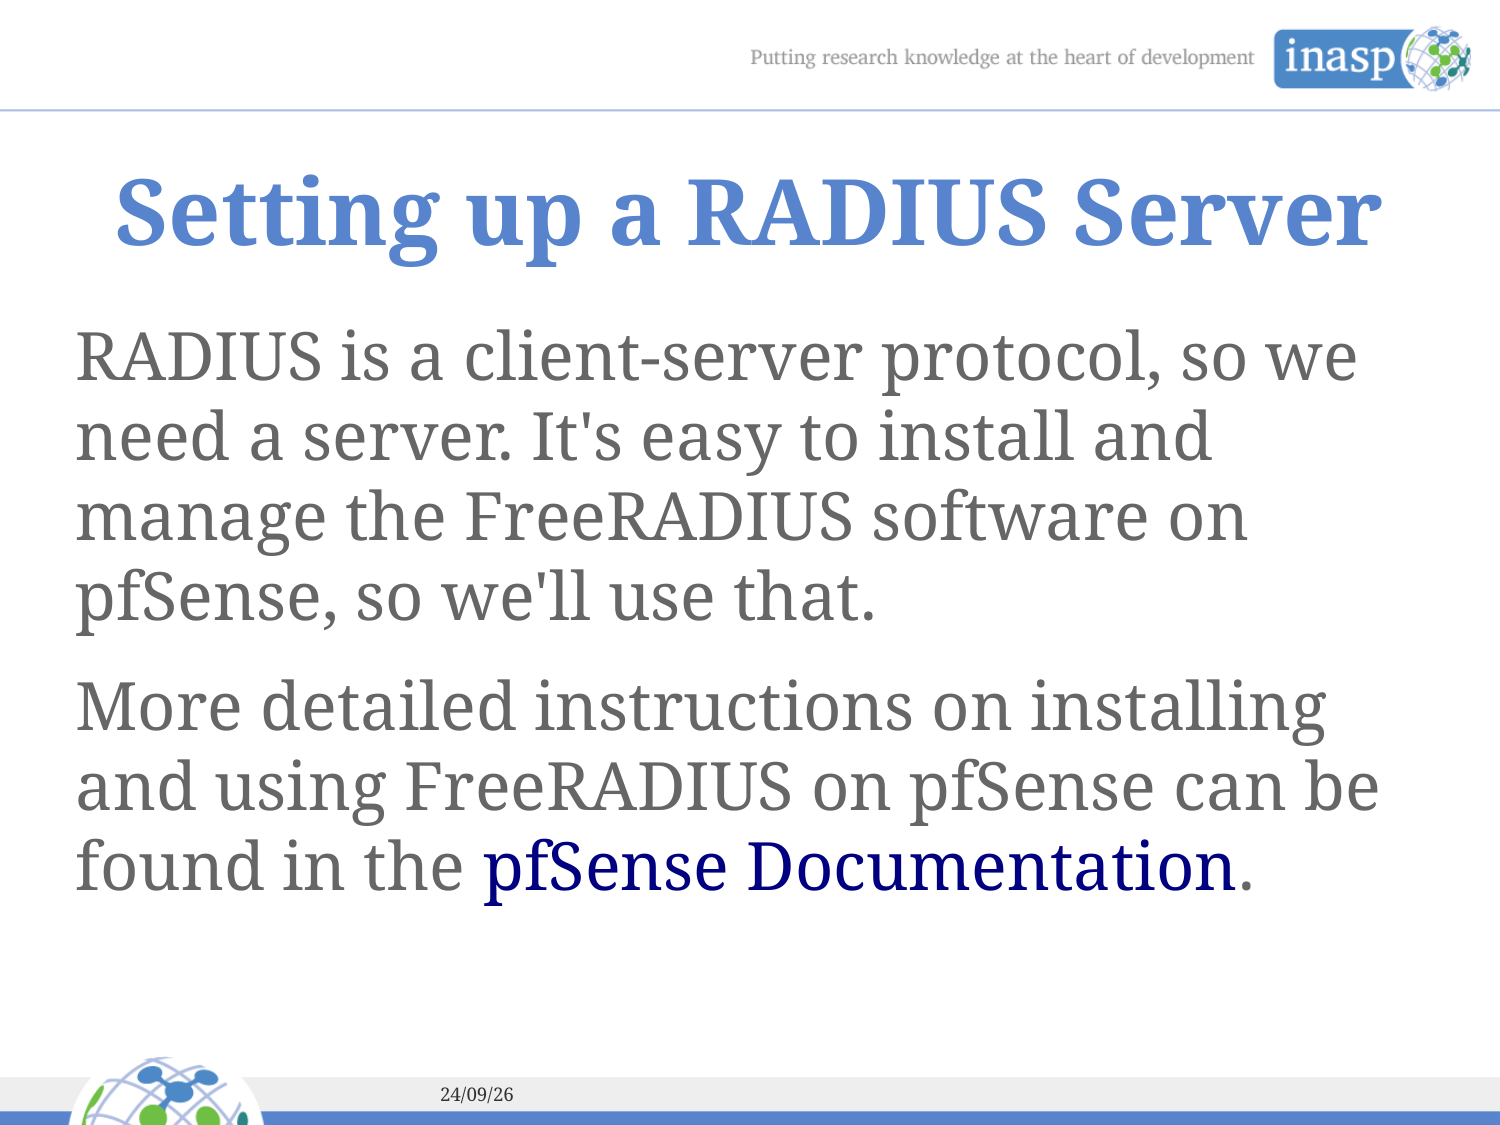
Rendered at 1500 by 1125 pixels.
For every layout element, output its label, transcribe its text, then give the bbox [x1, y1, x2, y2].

list RADIUS is a client-server protocol, so we need a server. It's easy to install and manage the FreeRADIUS software on pfSense, so we'll use that. More detailed instructions on installing and using FreeRADIUS on pfSense can be found in the pfSense Documentation. [75, 313, 1426, 967]
title Setting up a RADIUS Server [75, 129, 1426, 313]
picture [0, 0, 1500, 1125]
